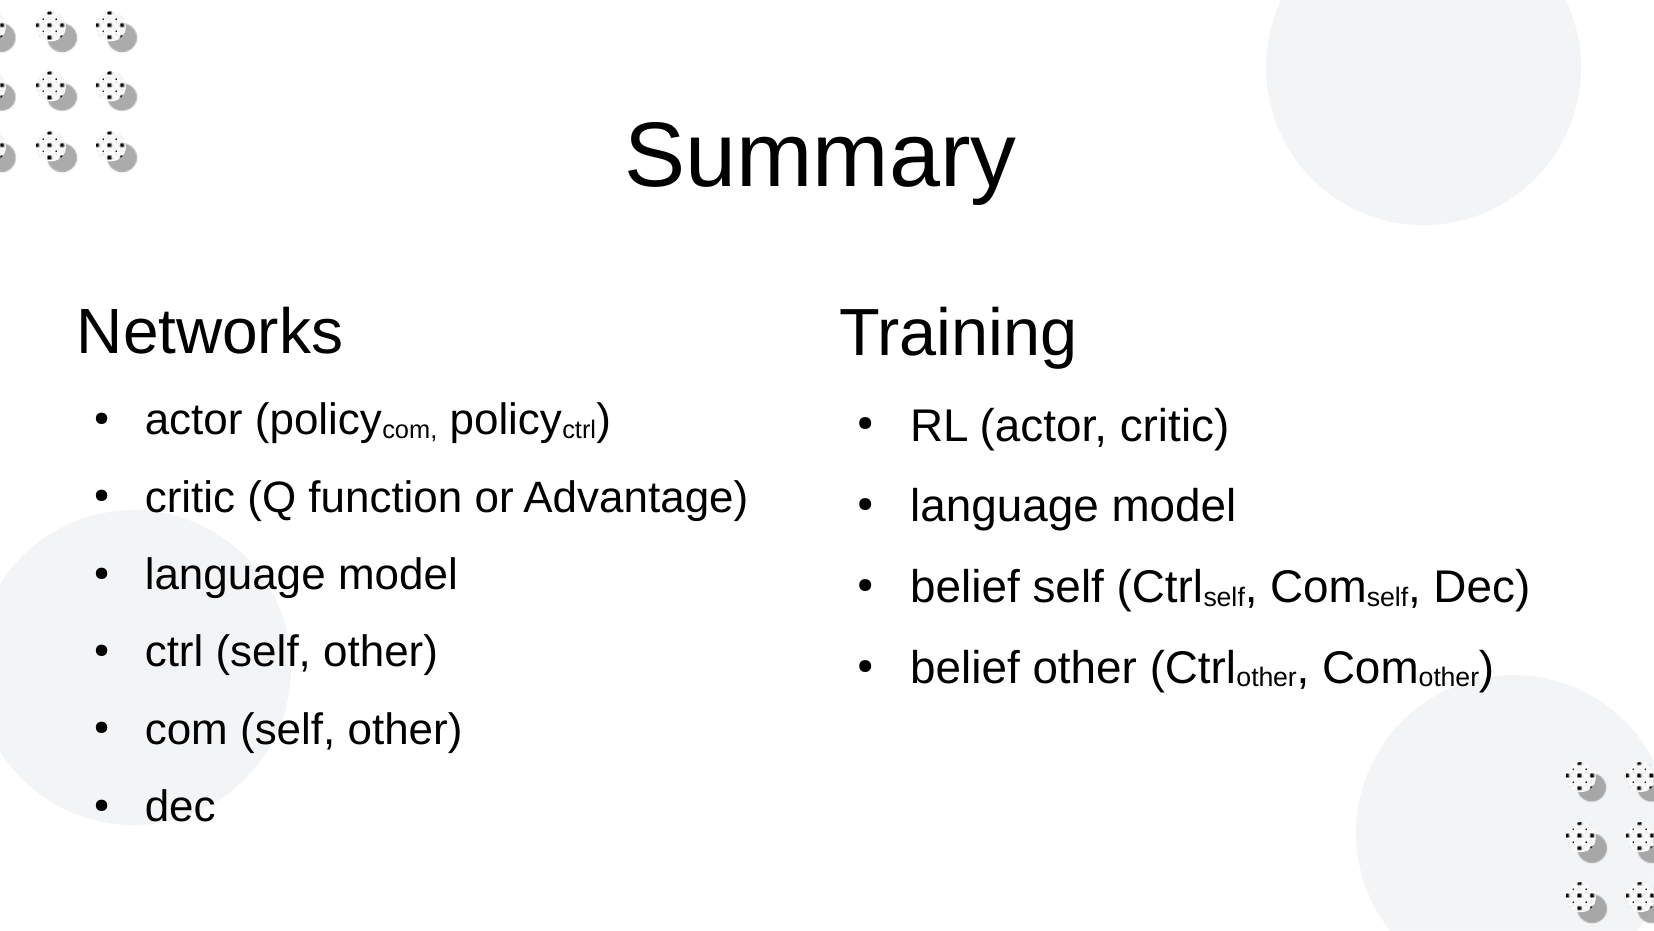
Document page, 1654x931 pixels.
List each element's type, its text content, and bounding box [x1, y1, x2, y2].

picture [1625, 882, 1654, 913]
picture [1565, 822, 1596, 853]
list Networks actor (policycom, policyctrl) critic (Q function or Advantage) language model ctrl (self, other) com (self, other) dec [76, 295, 803, 835]
picture [1625, 822, 1654, 853]
title Summary [76, 76, 1565, 233]
picture [35, 131, 67, 162]
picture [1566, 762, 1596, 793]
picture [0, 134, 7, 159]
picture [1625, 762, 1654, 793]
list Training RL (actor, critic) language model belief self (Ctrlself, Comself, Dec) belief other (Ctrlother, Comother) [839, 295, 1566, 835]
picture [0, 14, 6, 39]
picture [1565, 882, 1596, 913]
picture [100, 71, 122, 76]
picture [35, 11, 66, 42]
picture [0, 74, 6, 99]
picture [35, 71, 66, 102]
picture [95, 11, 126, 42]
